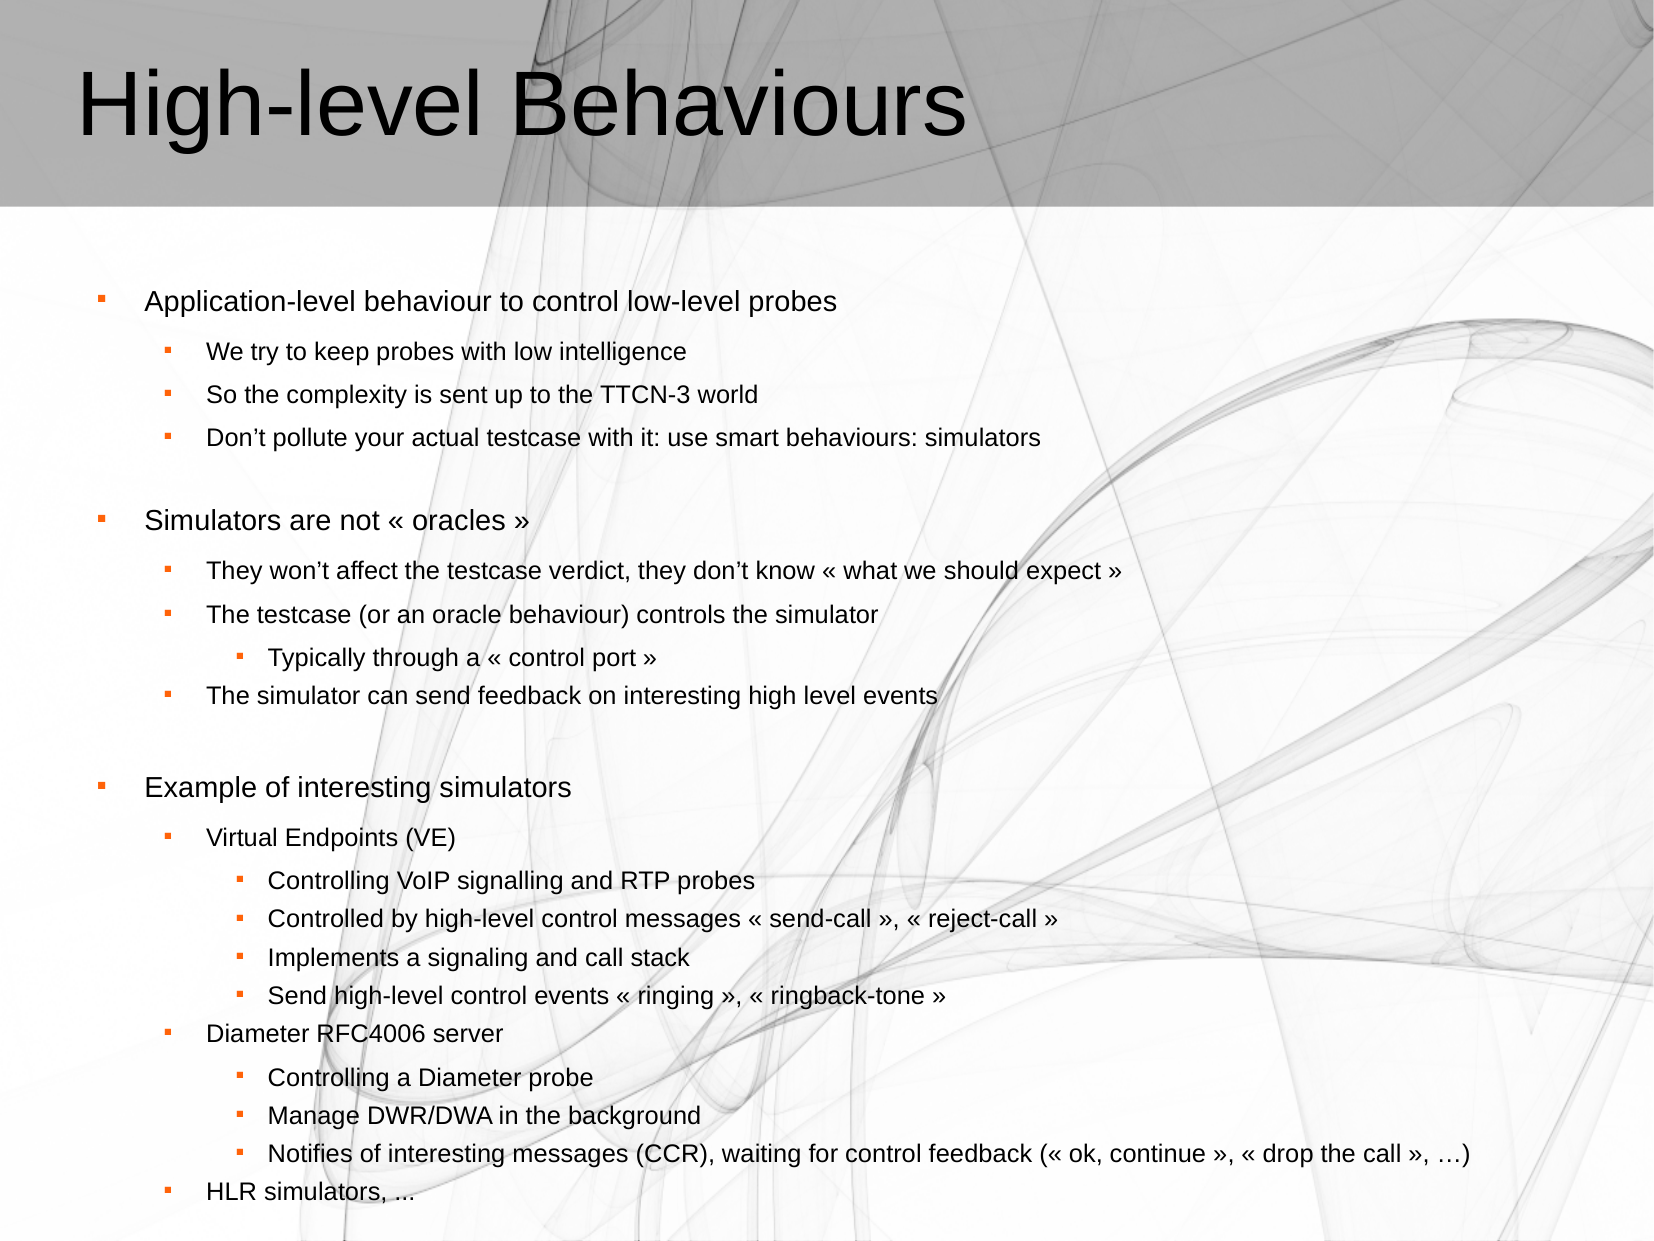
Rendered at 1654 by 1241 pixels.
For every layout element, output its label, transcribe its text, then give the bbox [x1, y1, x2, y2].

title High-level Behaviours [76, 7, 1565, 200]
list Application-level behaviour to control low-level probes We try to keep probes with low intelligence So the complexity is sent up to the TTCN-3 world Don’t pollute your actual testcase with it: use smart behaviours: simulators Simulators are not « oracles » They won’t affect the testcase verdict, they don’t know « what we should expect » The testcase (or an oracle behaviour) controls the simulator Typically through a « control port » The simulator can send feedback on interesting high level events Example of interesting simulators Virtual Endpoints (VE) Controlling VoIP signalling and RTP probes Controlled by high-level control messages « send-call », « reject-call » Implements a signaling and call stack Send high-level control events « ringing », « ringback-tone » Diameter RFC4006 server Controlling a Diameter probe Manage DWR/DWA in the background Notifies of interesting messages (CCR), waiting for control feedback (« ok, continue », « drop the call », …) HLR simulators, ... [82, 290, 1571, 1211]
